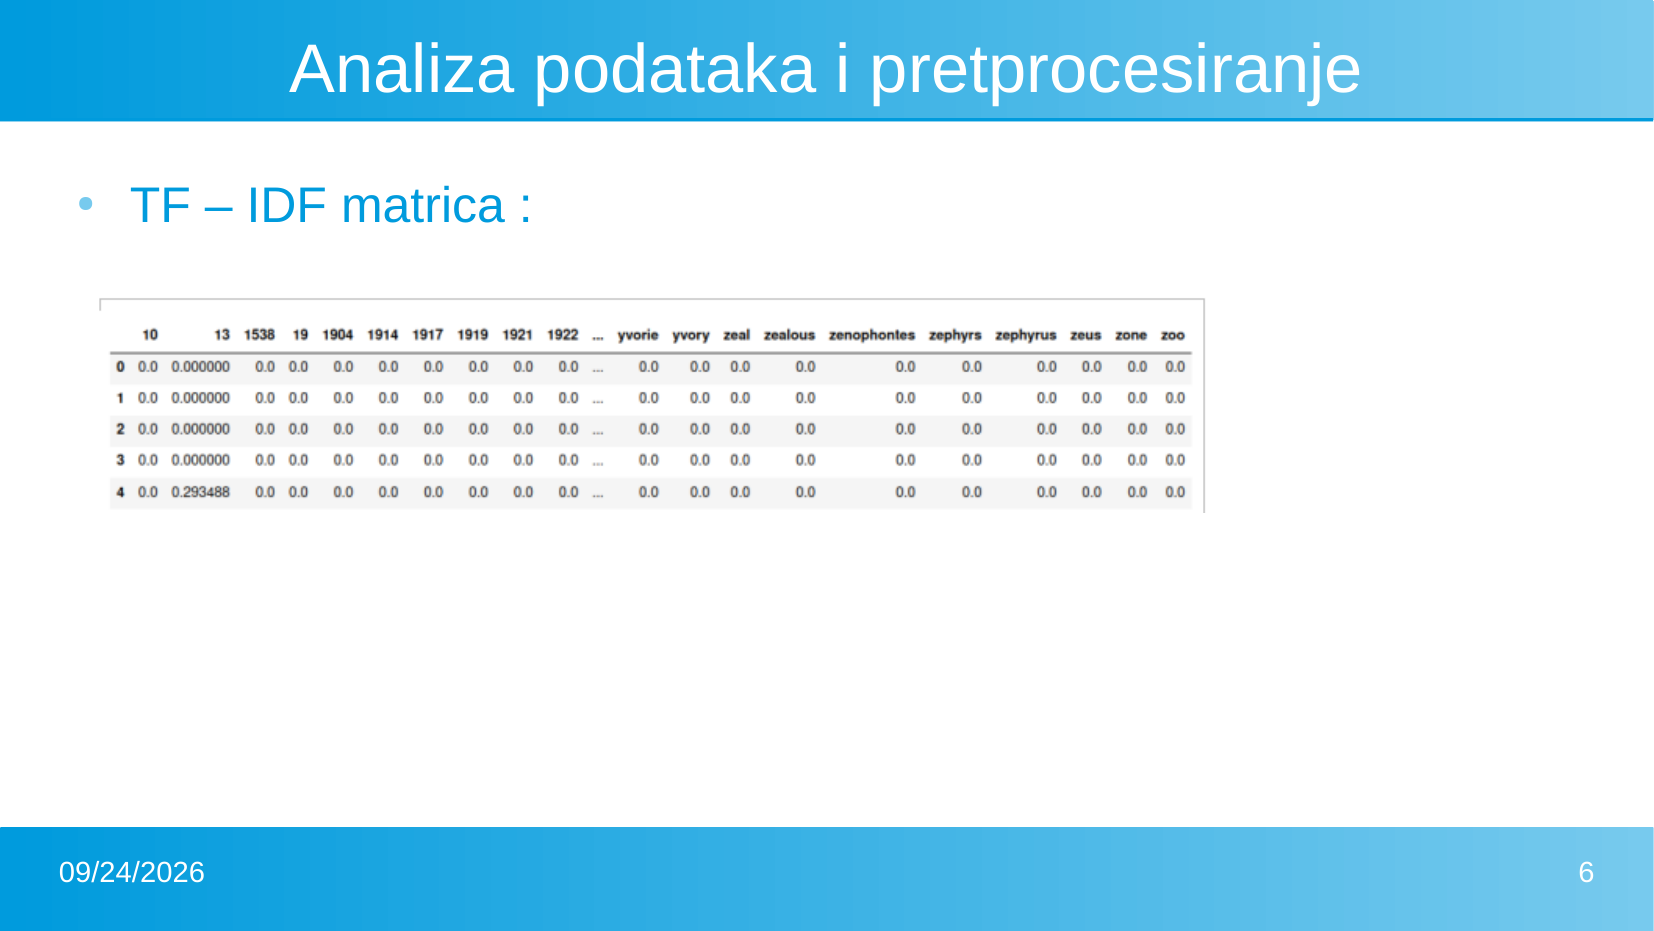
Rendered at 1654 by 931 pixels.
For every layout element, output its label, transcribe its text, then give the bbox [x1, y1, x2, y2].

title Analiza podataka i pretprocesiranje [59, 29, 1595, 108]
list TF – IDF matrica : [59, 177, 1595, 768]
picture [84, 286, 1213, 513]
